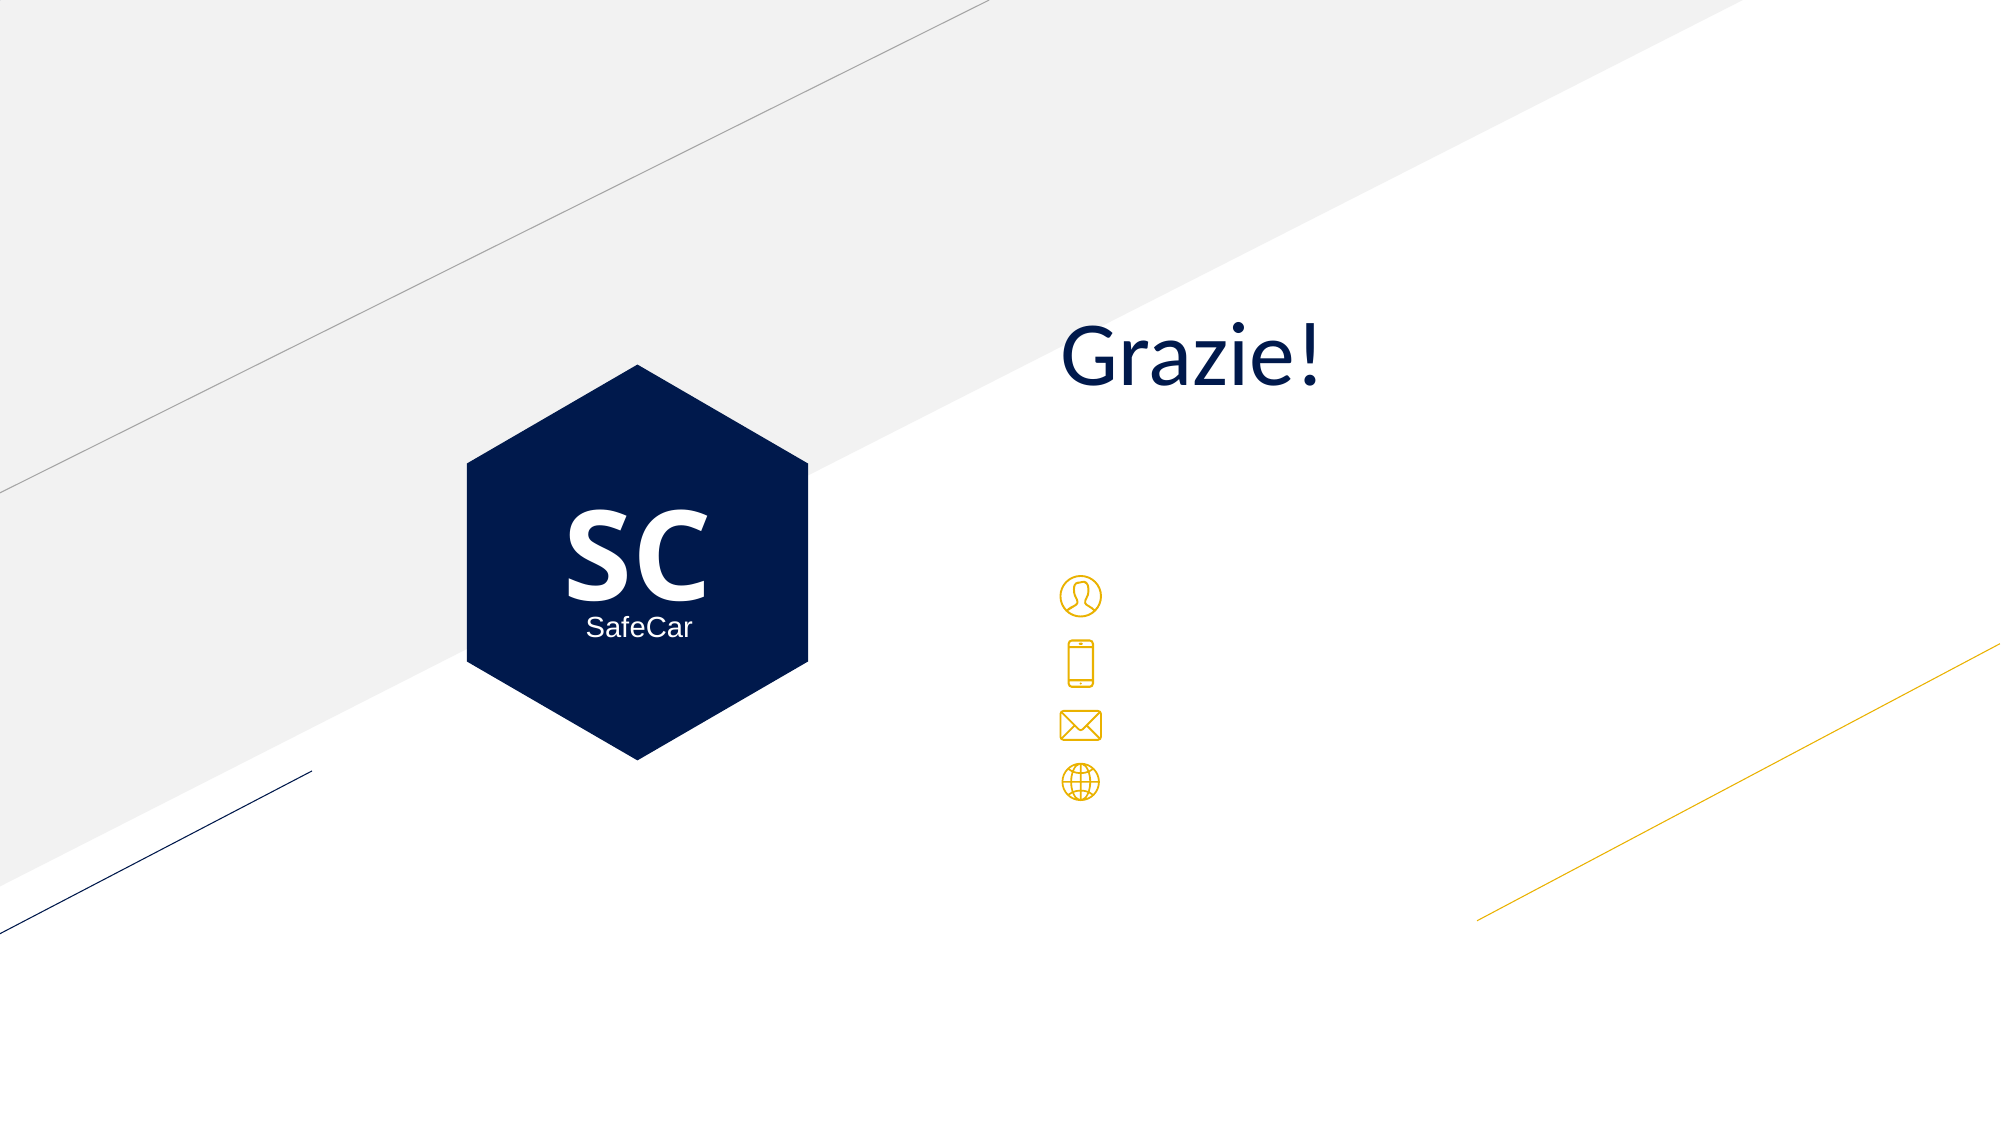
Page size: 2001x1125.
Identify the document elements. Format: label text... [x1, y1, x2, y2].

text_box SC [548, 468, 727, 634]
title Grazie! [1045, 298, 1842, 564]
text_box SafeCar [570, 601, 708, 652]
text_box [466, 364, 809, 761]
